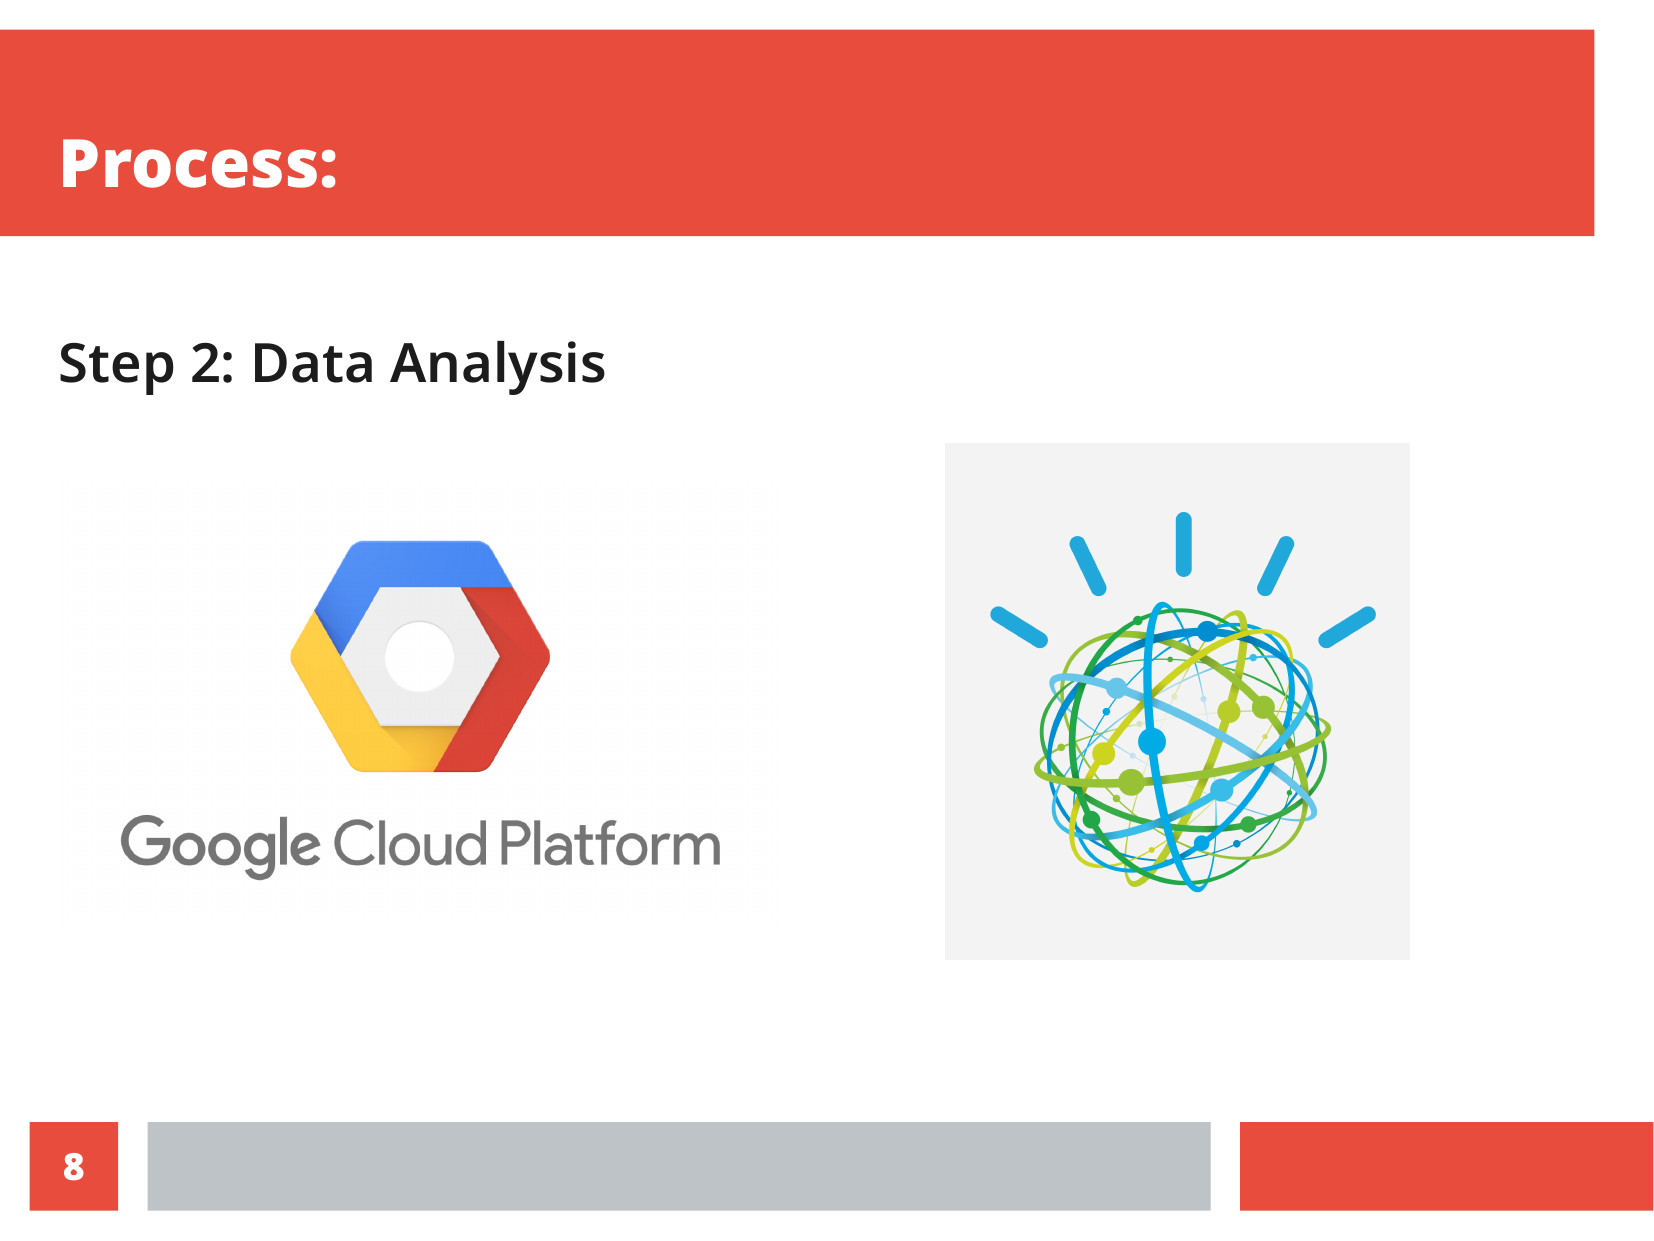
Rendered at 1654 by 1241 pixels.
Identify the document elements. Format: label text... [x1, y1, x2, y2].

list Step 2: Data Analysis [59, 324, 1565, 1093]
picture [945, 443, 1410, 961]
title Process: [59, 59, 1595, 207]
picture [59, 479, 781, 926]
